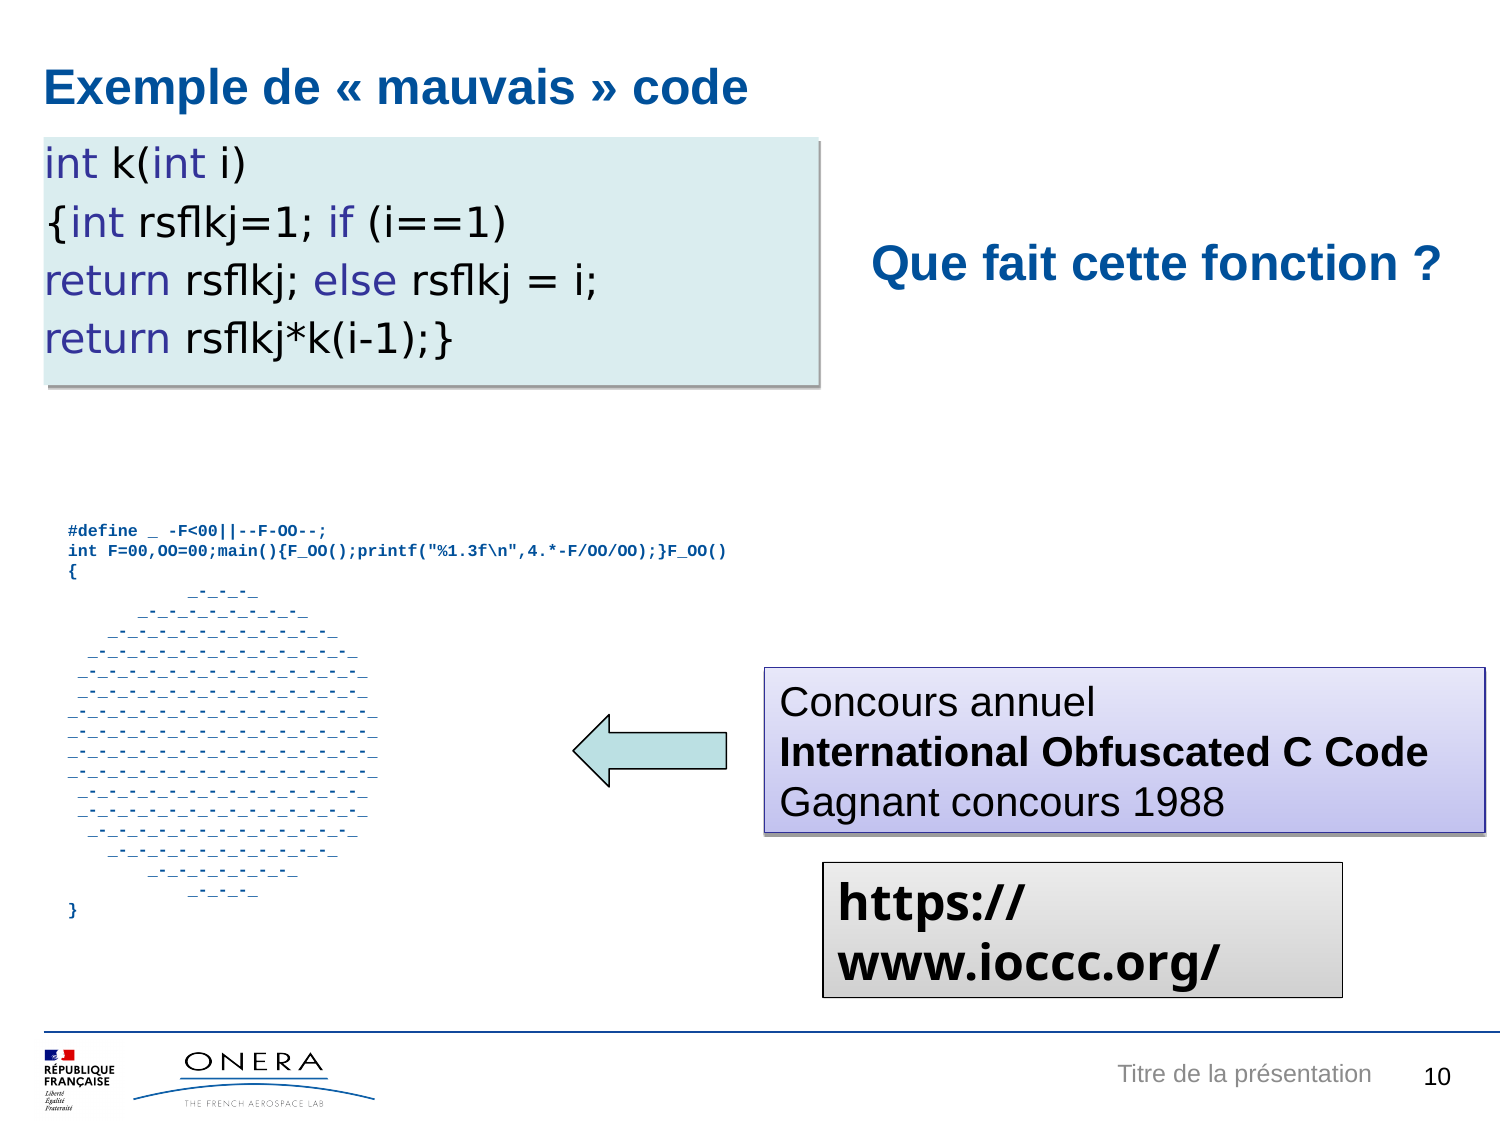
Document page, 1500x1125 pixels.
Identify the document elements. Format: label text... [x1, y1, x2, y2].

text_box Concours annuel International Obfuscated C Code Gagnant concours 1988 [764, 667, 1486, 833]
text_box Que fait cette fonction ? [856, 223, 1500, 299]
text_box Exemple de « mauvais » code [43, 0, 1486, 169]
picture [133, 1052, 375, 1107]
text_box https://www.ioccc.org/ [823, 862, 1343, 998]
text_box int k(int i) {int rsflkj=1; if (i==1) return rsflkj; else rsflkj = i; return rsflkj*k(i-1);} [43, 137, 819, 386]
text_box <numéro> [1374, 1025, 1500, 1125]
picture [34, 1039, 125, 1121]
text_box #define _ -F<00||--F-OO--; int F=00,OO=00;main(){F_OO();printf("%1.3f\n",4.*-F/OO/OO);}F_OO() { _-_-_-_ _-_-_-_-_-_-_-_-_ _-_-_-_-_-_-_-_-_-_-_-_ _-_-_-_-_-_-_-_-_-_-_-_-_-_ _-_-_-_-_-_-_-_-_-_-_-_-_-_-_ _-_-_-_-_-_-_-_-_-_-_-_-_-_-_ _-_-_-_-_-_-_-_-_-_-_-_-_-_-_-_ _-_-_-_-_-_-_-_-_-_-_-_-_-_-_-_ _-_-_-_-_-_-_-_-_-_-_-_-_-_-_-_ _-_-_-_-_-_-_-_-_-_-_-_-_-_-_-_ _-_-_-_-_-_-_-_-_-_-_-_-_-_-_ _-_-_-_-_-_-_-_-_-_-_-_-_-_-_ _-_-_-_-_-_-_-_-_-_-_-_-_-_ _-_-_-_-_-_-_-_-_-_-_-_ _-_-_-_-_-_-_-_ _-_-_-_ } [53, 512, 750, 927]
text_box Titre de la présentation [466, 1042, 1388, 1103]
text_box [572, 714, 727, 787]
